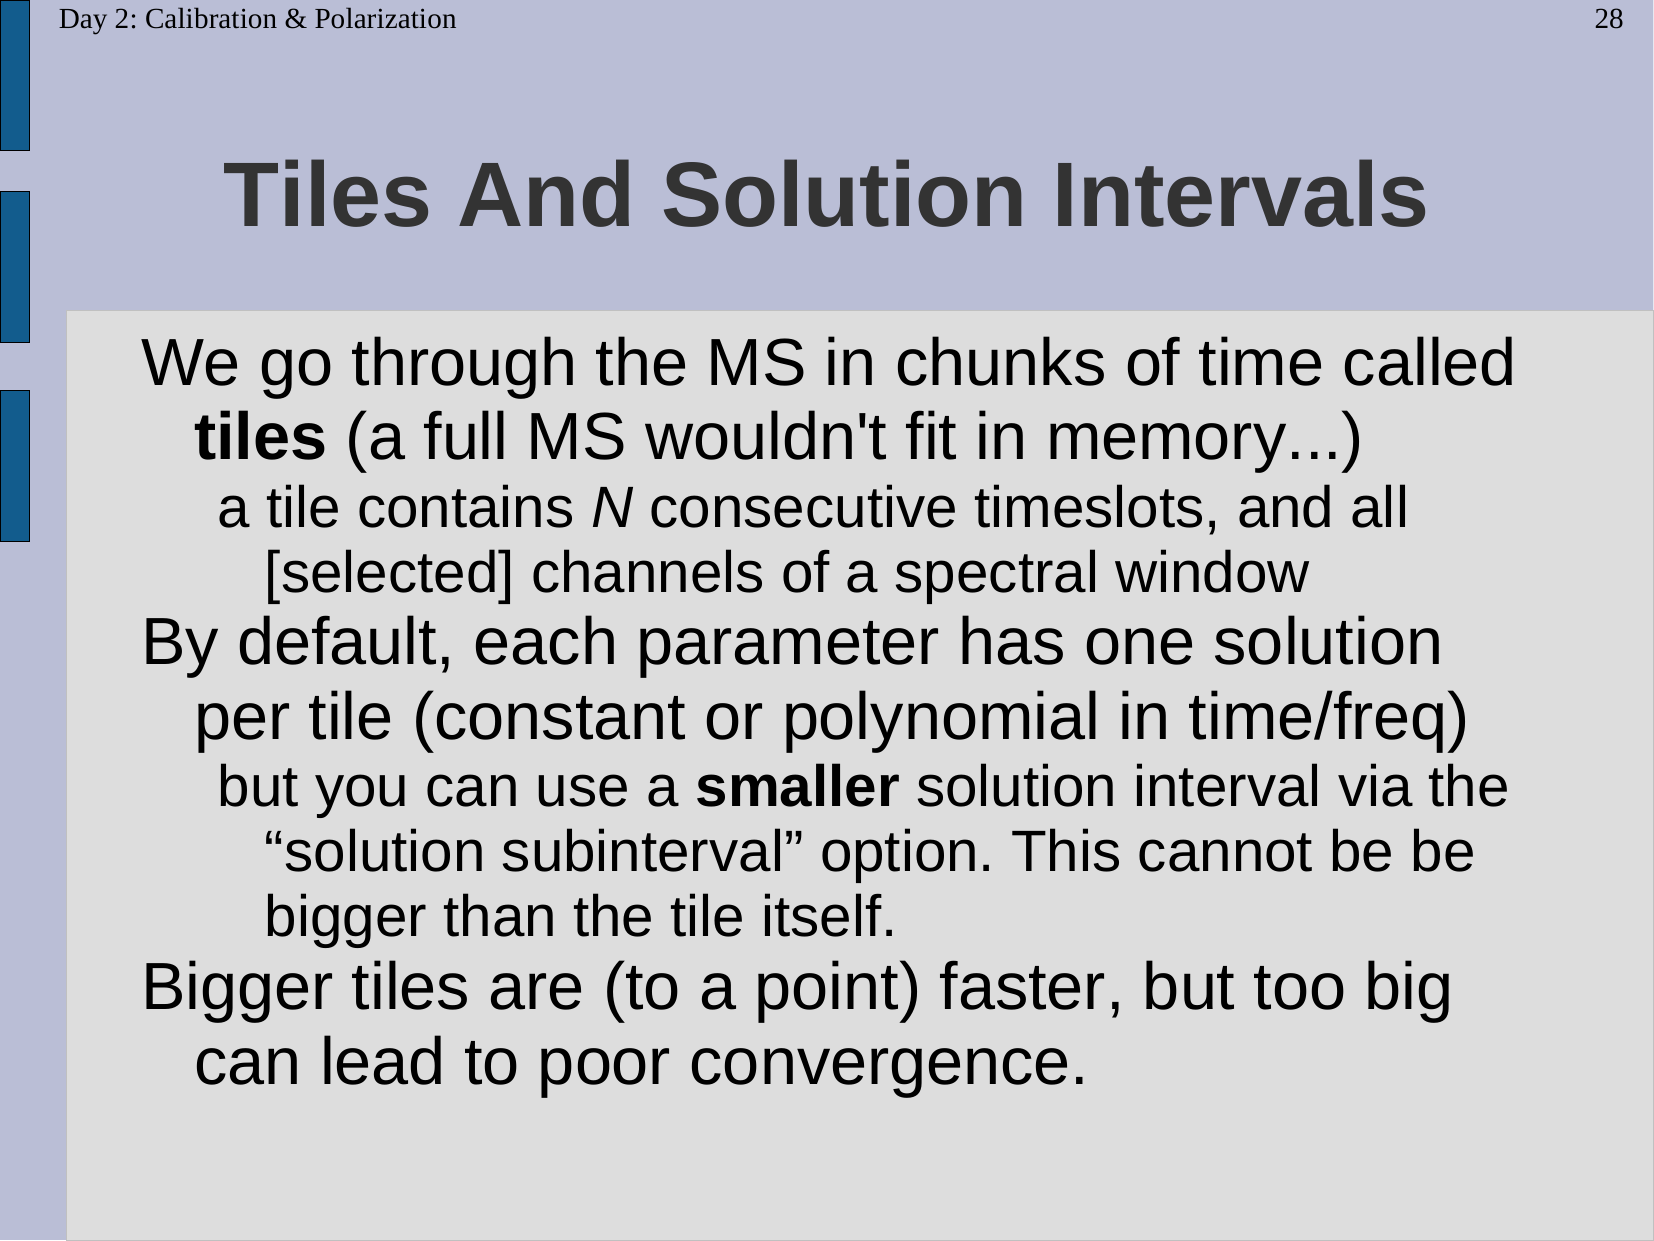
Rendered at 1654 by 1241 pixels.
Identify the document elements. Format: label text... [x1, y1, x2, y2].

list We go through the MS in chunks of time called tiles (a full MS wouldn't fit in memory...) a tile contains N consecutive timeslots, and all [selected] channels of a spectral window By default, each parameter has one solution per tile (constant or polynomial in time/freq) but you can use a smaller solution interval via the “solution subinterval” option. This cannot be be bigger than the tile itself. Bigger tiles are (to a point) faster, but too big can lead to poor convergence. [123, 324, 1536, 1208]
title Tiles And Solution Intervals [121, 98, 1534, 291]
